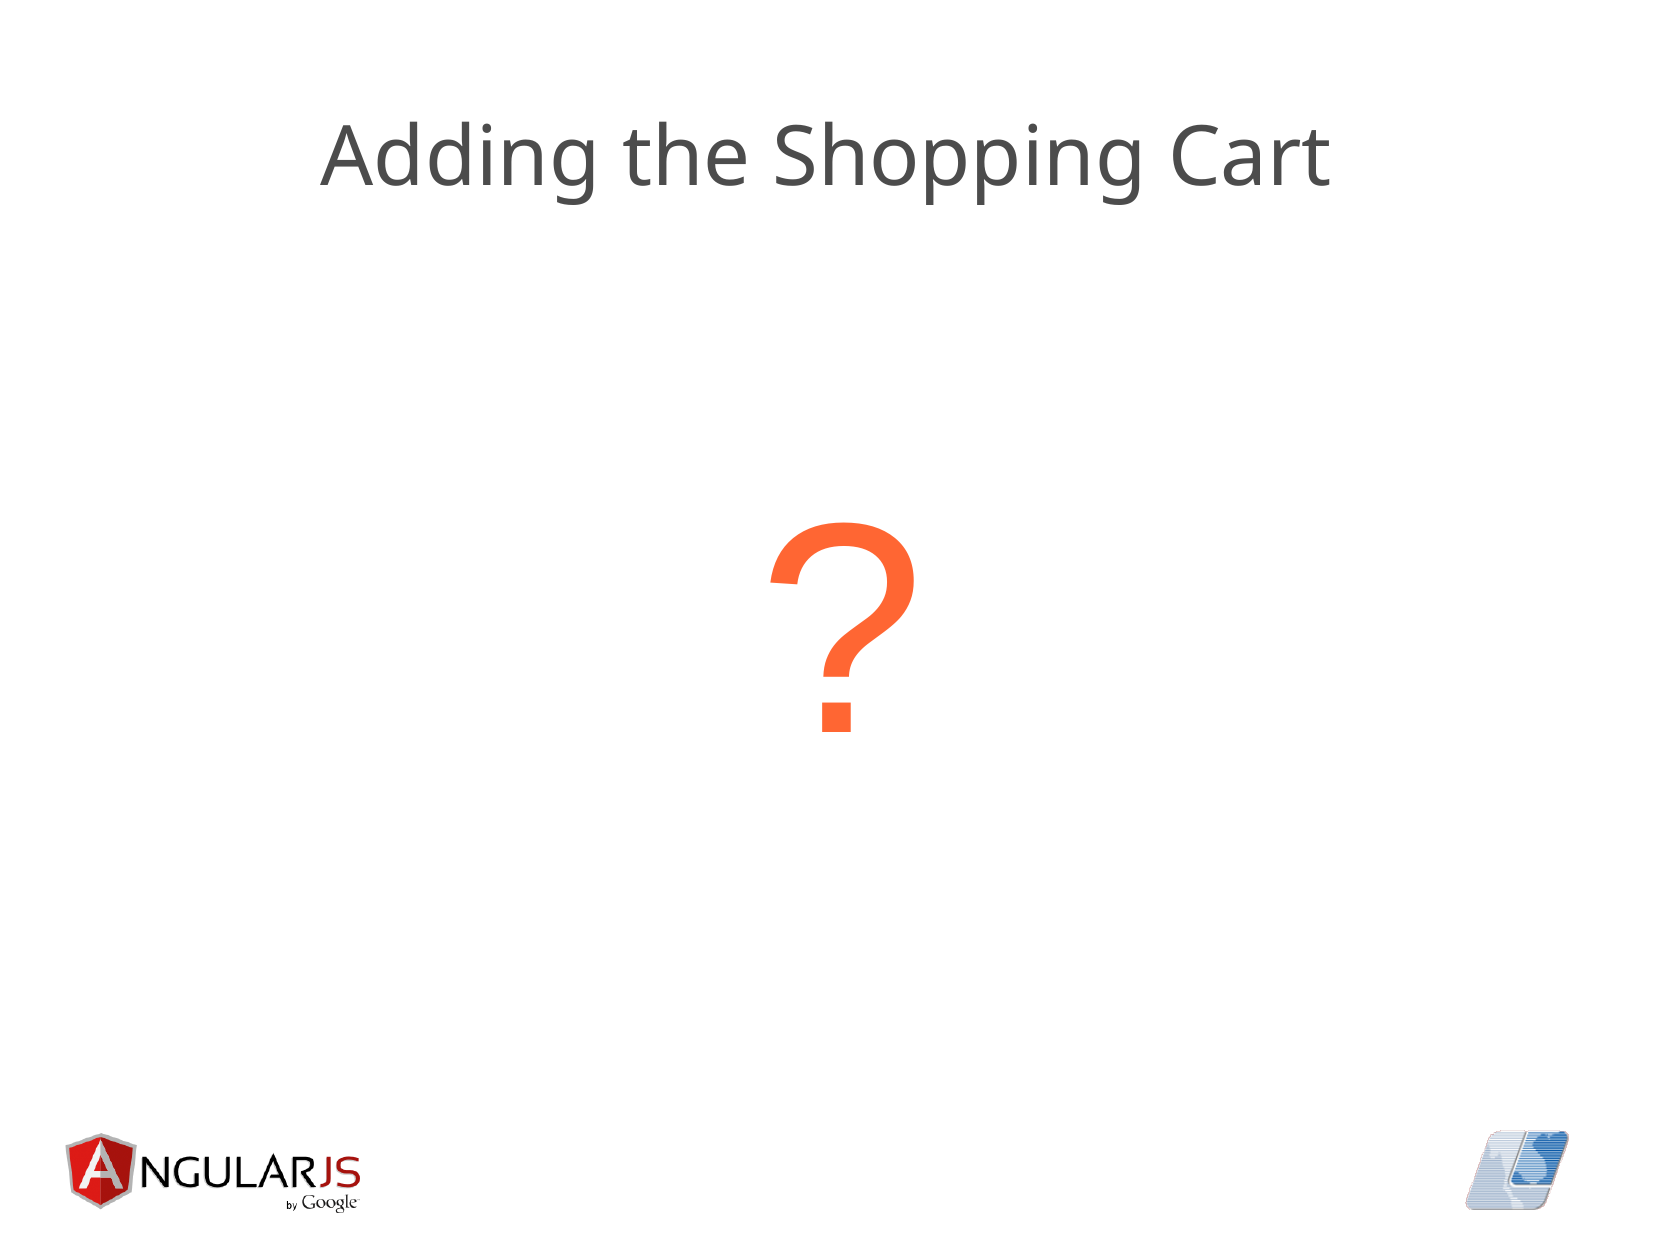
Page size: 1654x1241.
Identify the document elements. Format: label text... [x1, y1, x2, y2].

title Adding the Shopping Cart [82, 49, 1571, 257]
picture [1461, 1129, 1571, 1210]
text_box ? [744, 453, 941, 804]
picture [59, 1091, 367, 1241]
